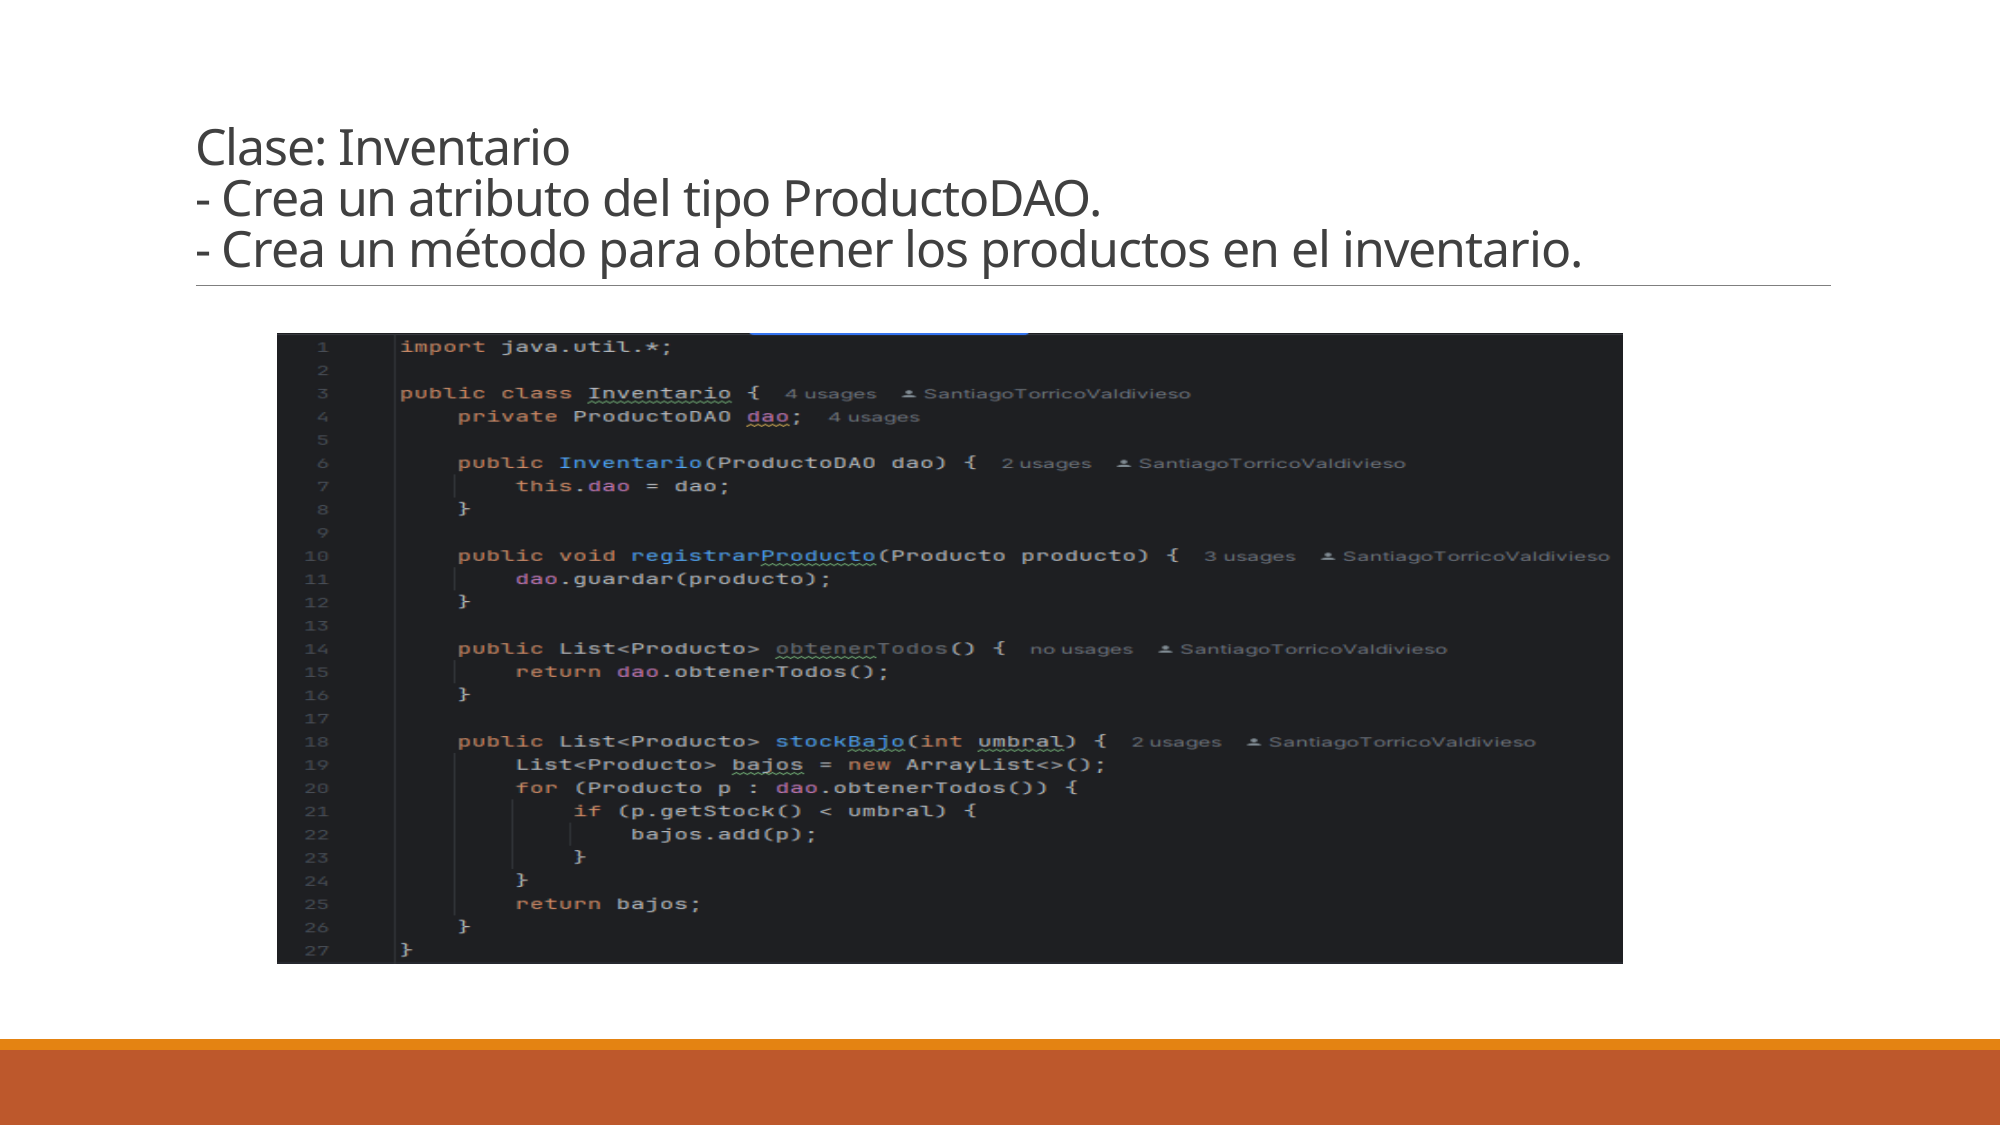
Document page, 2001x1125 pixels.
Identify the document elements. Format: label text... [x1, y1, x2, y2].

title Clase: Inventario - Crea un atributo del tipo ProductoDAO. - Crea un método para obtener los productos en el inventario. [180, 47, 1831, 286]
picture [277, 333, 1623, 964]
